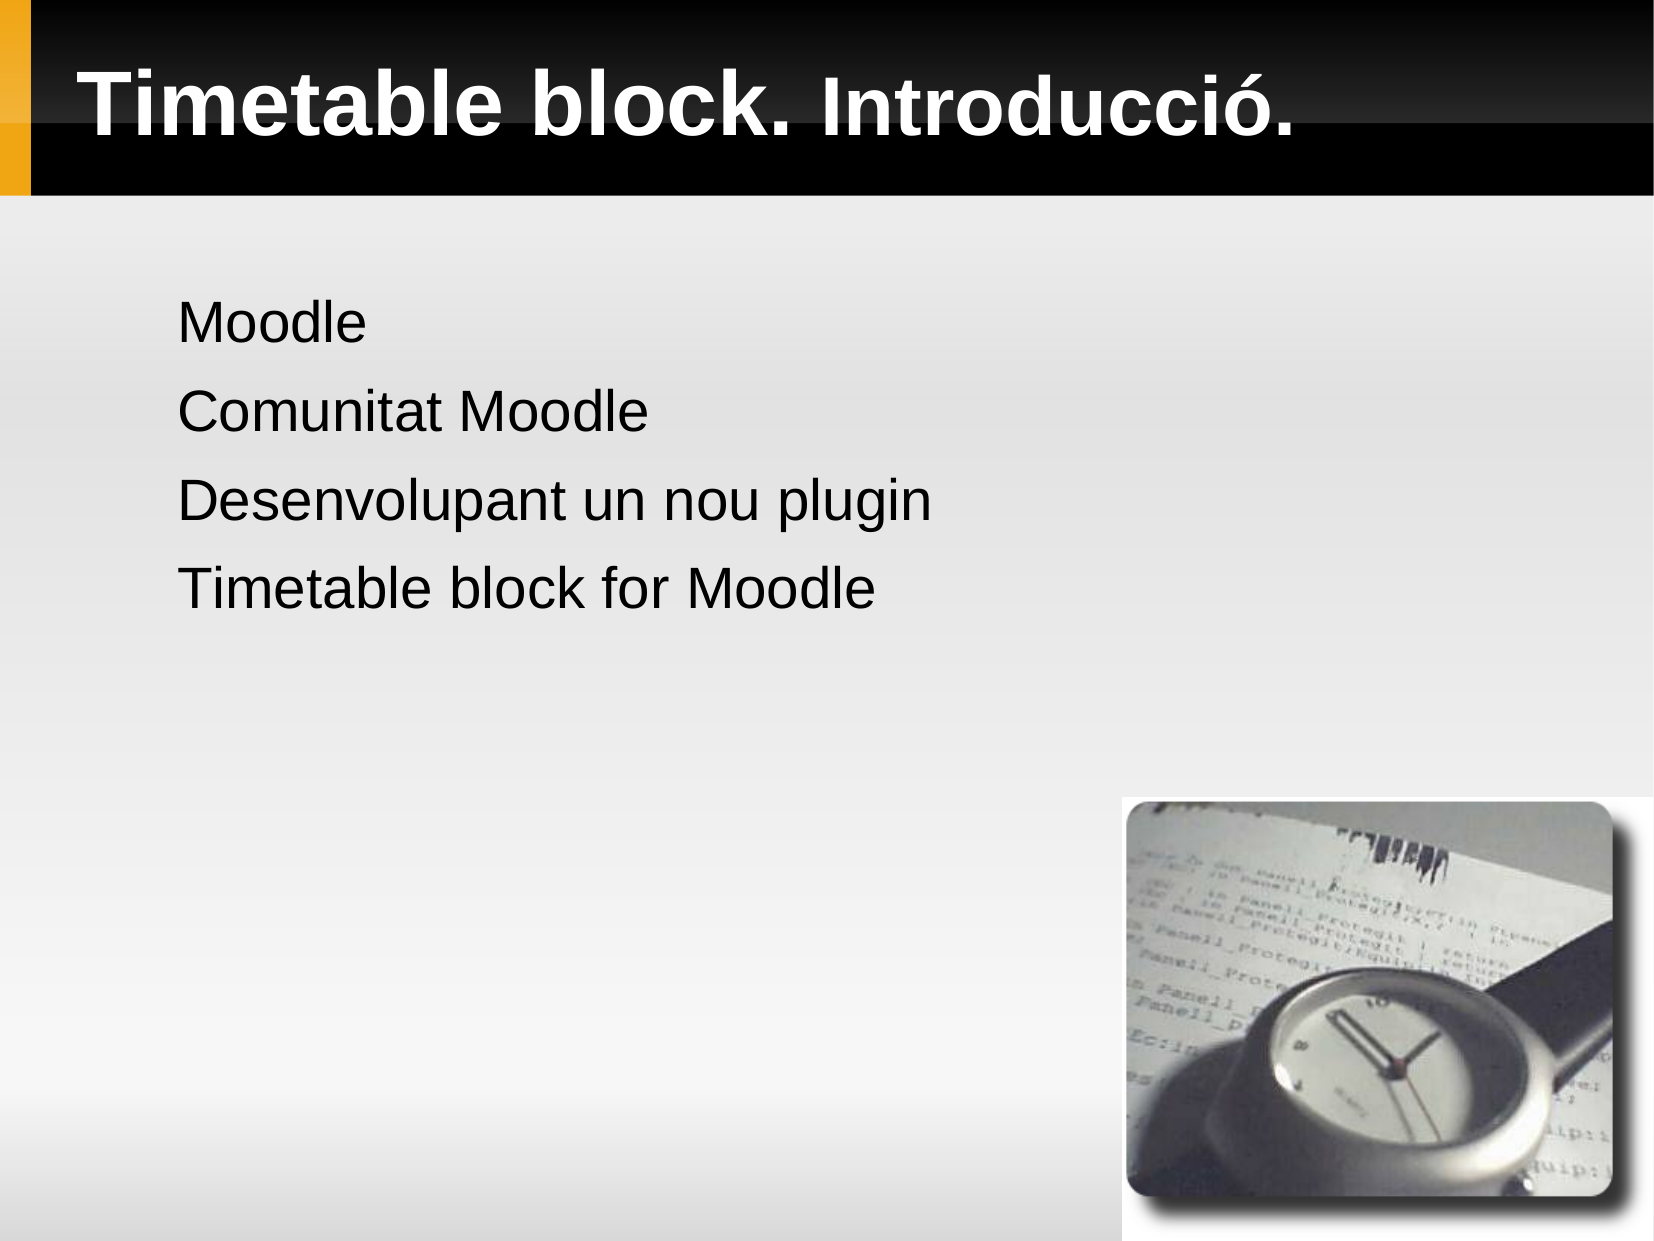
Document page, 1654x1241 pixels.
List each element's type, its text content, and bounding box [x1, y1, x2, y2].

picture [0, 0, 1654, 1241]
list Moodle Comunitat Moodle Desenvolupant un nou plugin Timetable block for Moodle [82, 290, 1571, 1109]
title Timetable block. Introducció. [76, 0, 1565, 208]
